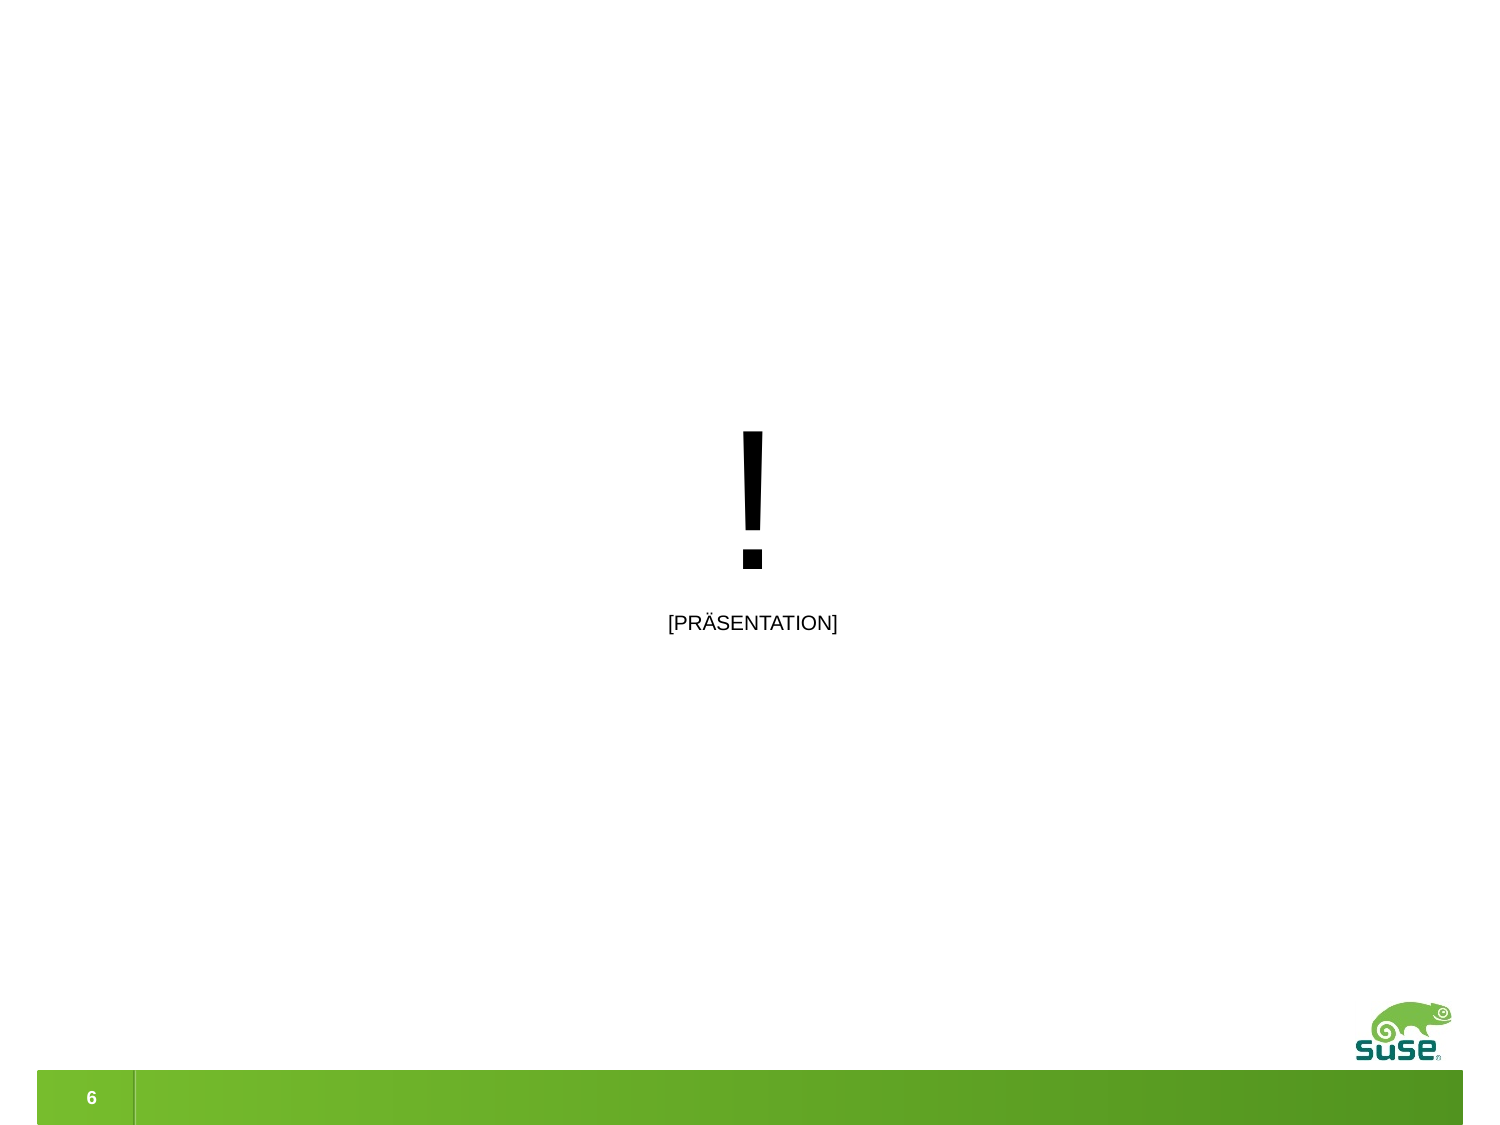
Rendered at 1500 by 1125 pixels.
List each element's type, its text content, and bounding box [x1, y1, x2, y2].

subtitle ! [PRÄSENTATION] [135, 41, 1372, 981]
picture [1355, 1001, 1452, 1061]
